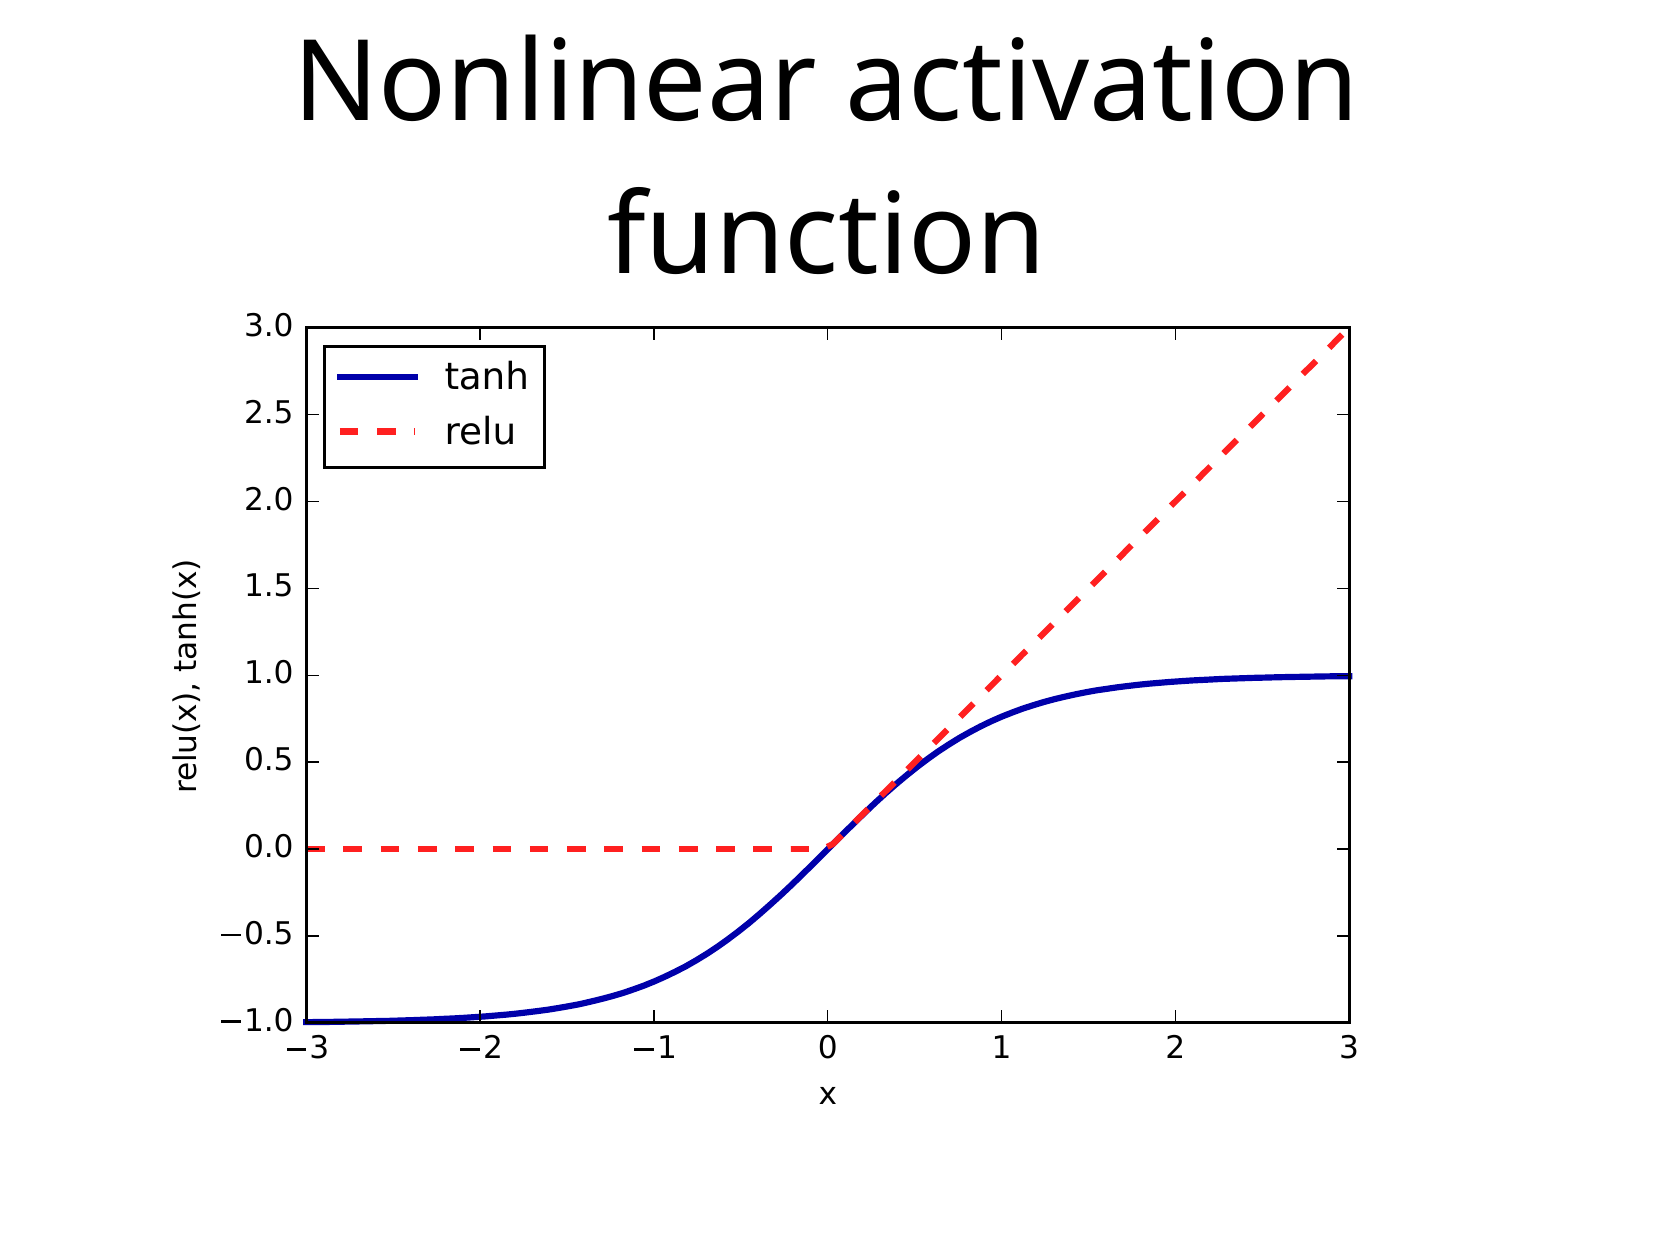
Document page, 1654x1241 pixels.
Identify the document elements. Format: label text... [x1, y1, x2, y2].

chart [150, 290, 1396, 1174]
title Nonlinear activation function [82, 49, 1571, 257]
